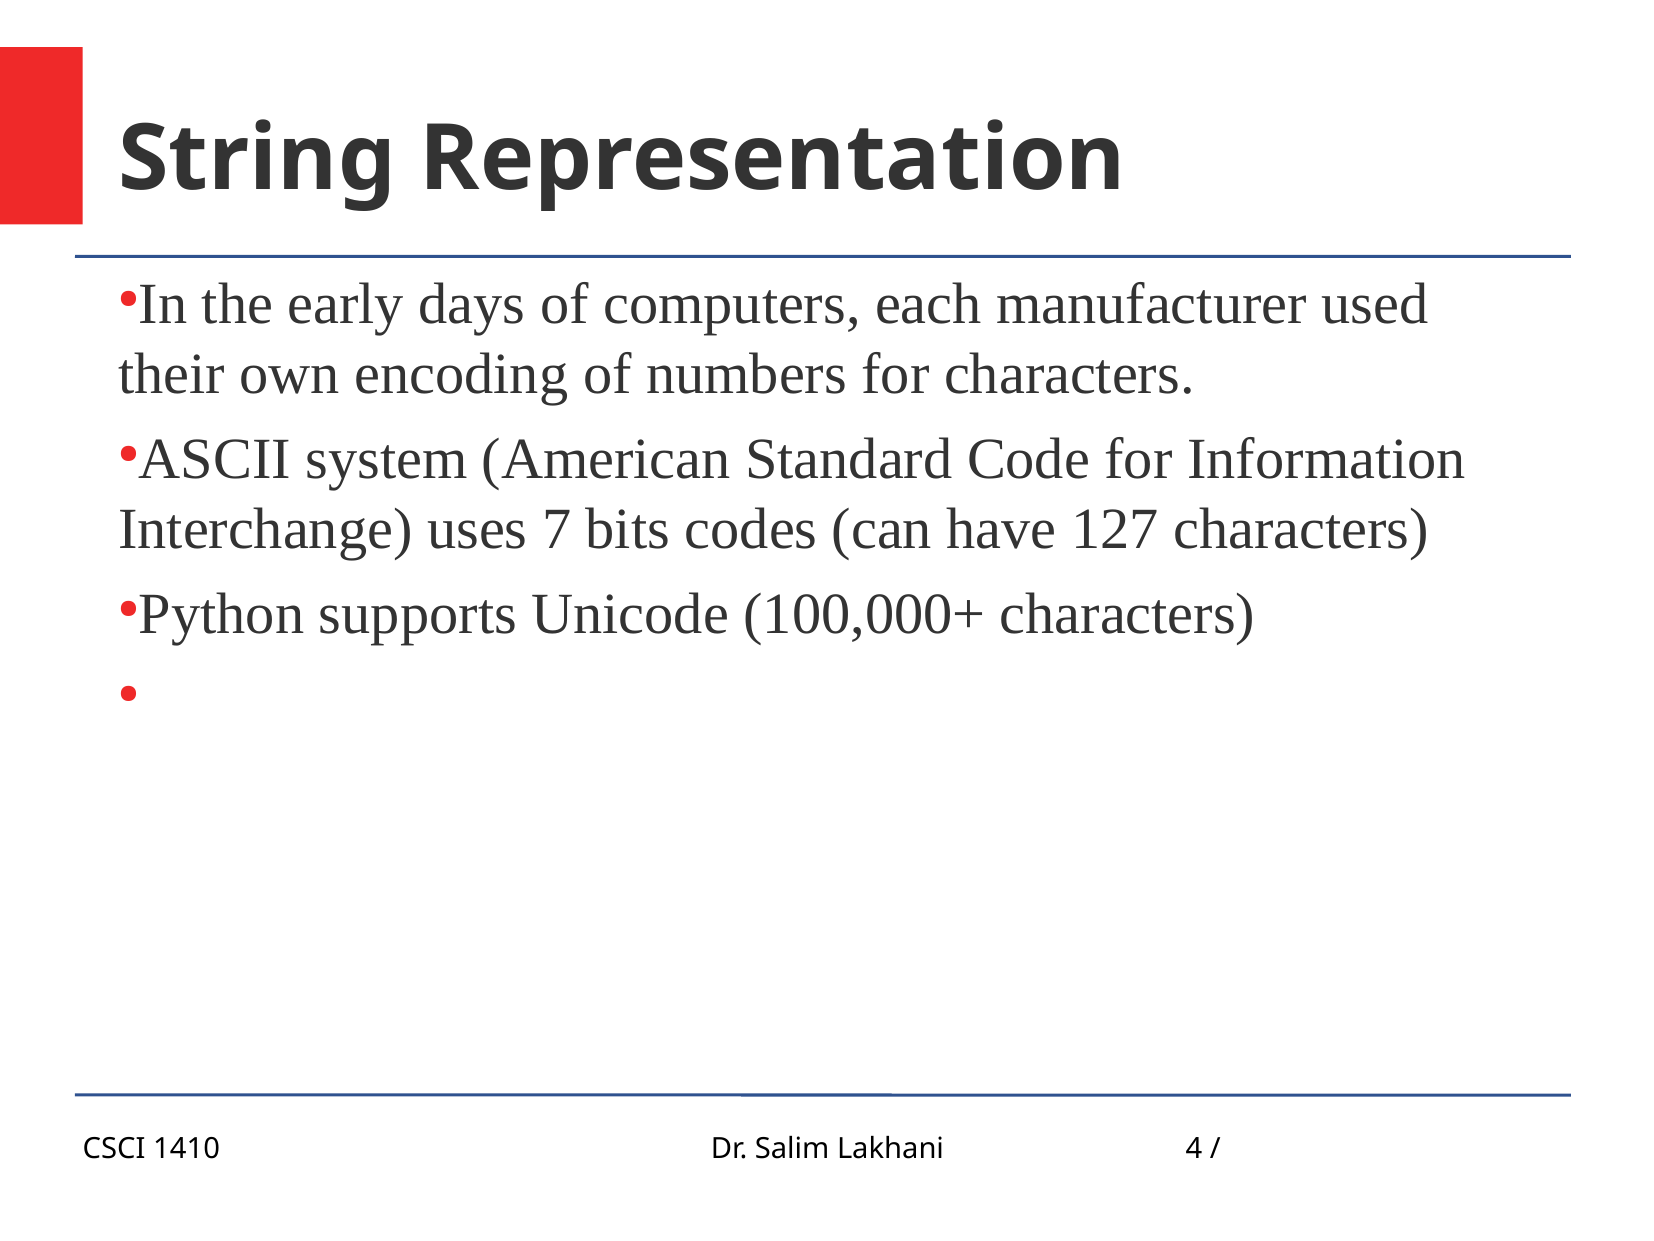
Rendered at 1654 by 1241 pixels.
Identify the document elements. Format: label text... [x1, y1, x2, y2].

text_box / [1185, 1129, 1571, 1216]
list In the early days of computers, each manufacturer used their own encoding of numbers for characters. ASCII system (American Standard Code for Information Interchange) uses 7 bits codes (can have 127 characters) Python supports Unicode (100,000+ characters) [118, 265, 1536, 1081]
text_box Dr. Salim Lakhani [565, 1129, 1090, 1216]
text_box CSCI 1410 [82, 1129, 468, 1216]
title String Representation [118, 49, 1571, 257]
